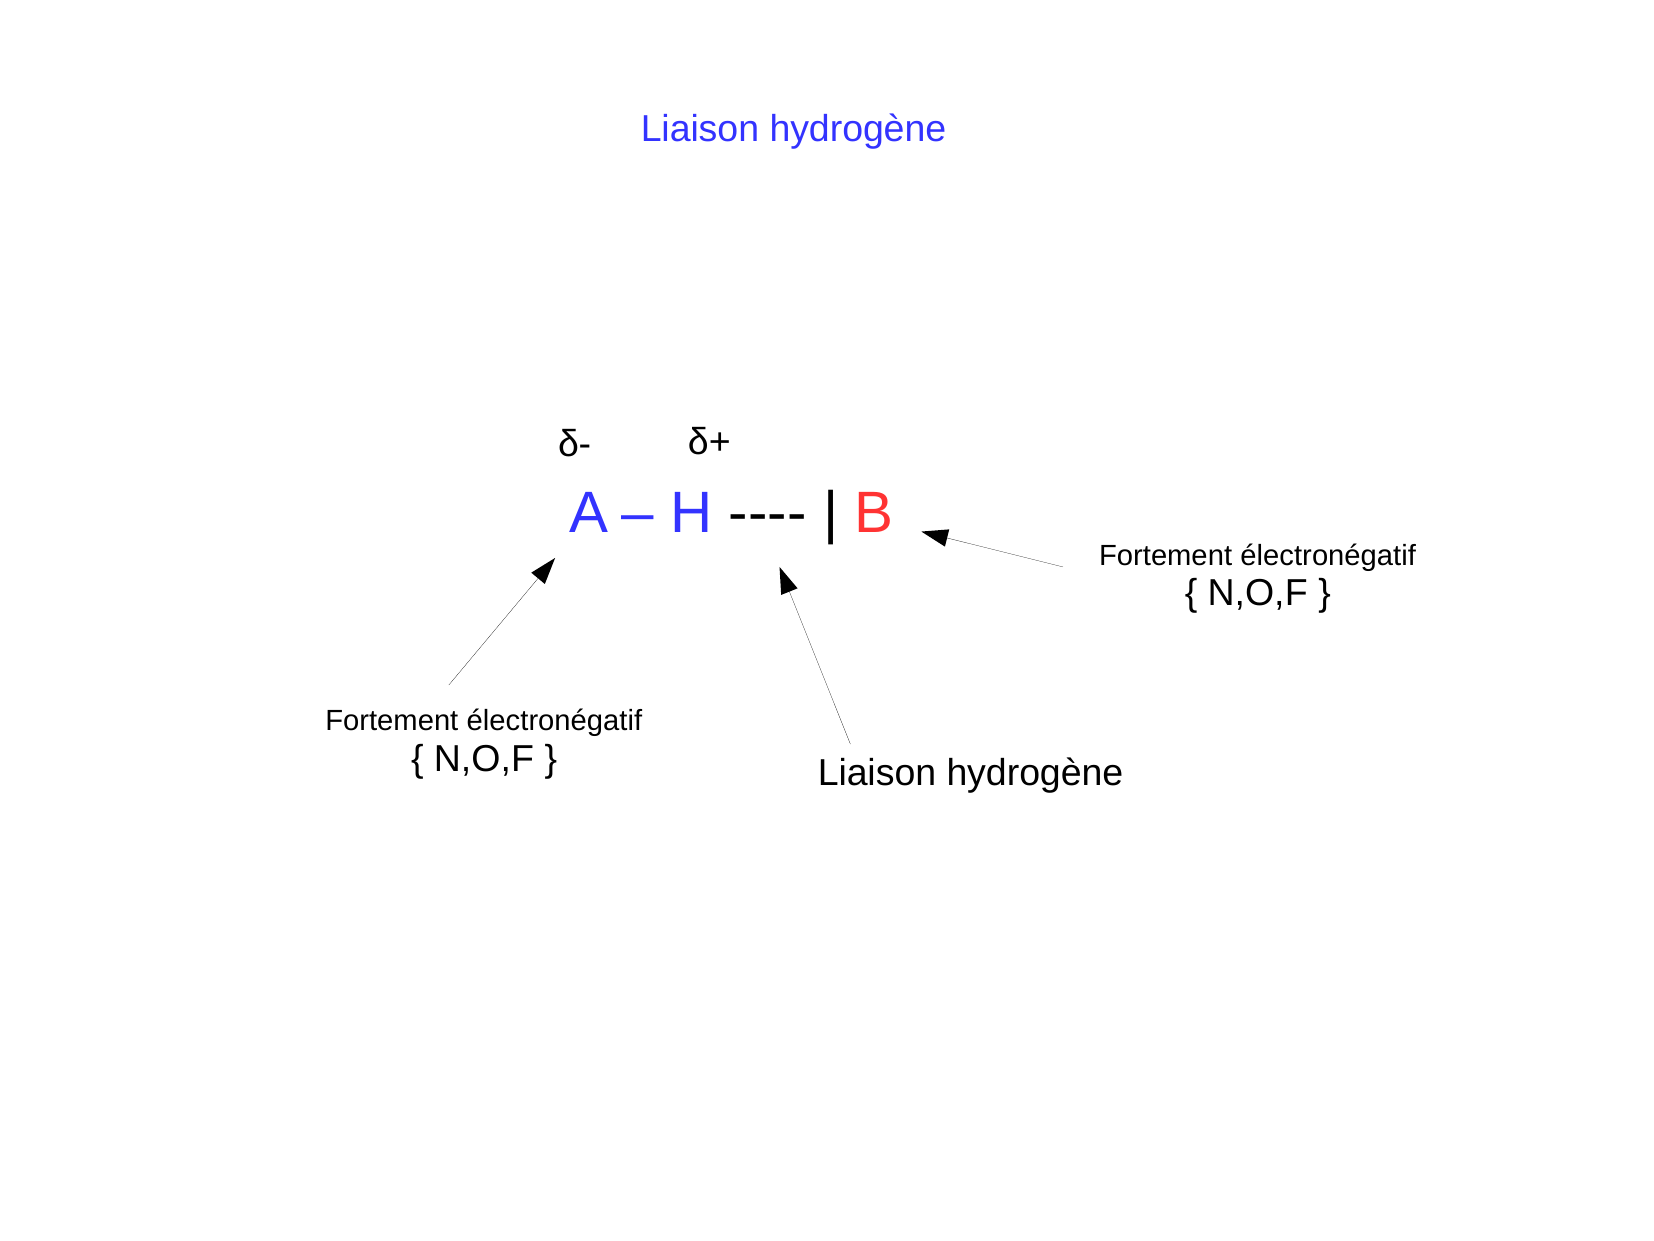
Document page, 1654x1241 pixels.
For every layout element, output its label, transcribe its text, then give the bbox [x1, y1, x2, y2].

text_box δ- [543, 415, 615, 473]
text_box A – H ---- | B [555, 472, 922, 553]
text_box Fortement électronégatif { N,O,F } [1080, 531, 1436, 626]
text_box Liaison hydrogène [803, 744, 1146, 804]
text_box δ+ [673, 413, 756, 471]
text_box Fortement électronégatif { N,O,F } [307, 696, 662, 792]
text_box Liaison hydrogène [625, 100, 969, 158]
